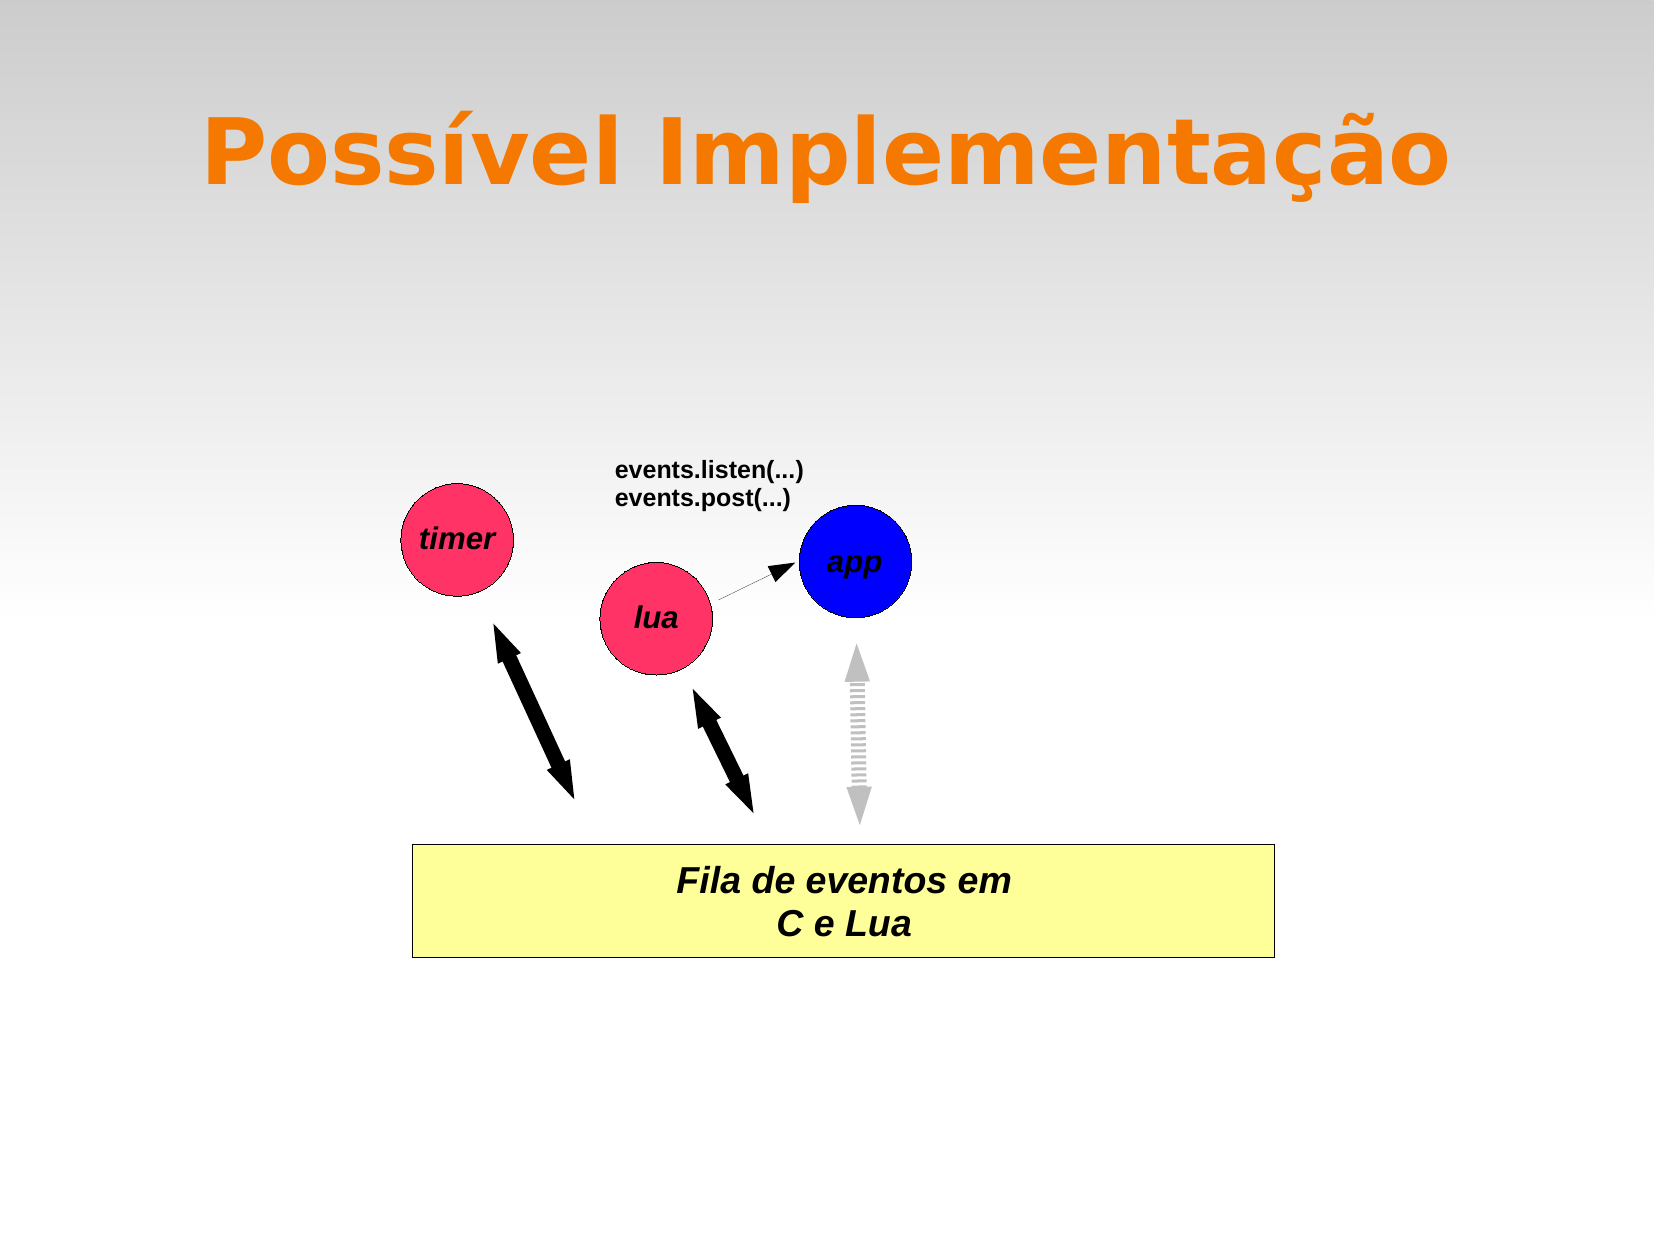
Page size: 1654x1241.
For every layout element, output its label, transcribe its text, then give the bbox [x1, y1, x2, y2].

text_box app [795, 536, 914, 587]
text_box [406, 564, 509, 597]
text_box [407, 483, 507, 513]
text_box Fila de eventos em C e Lua [656, 852, 1032, 952]
text_box timer [400, 513, 514, 564]
text_box [805, 587, 906, 618]
text_box [805, 505, 906, 536]
text_box events.listen(...) events.post(...) [600, 447, 826, 519]
title Possível Implementação [82, 49, 1571, 257]
text_box [412, 844, 1275, 958]
text_box [606, 562, 706, 592]
text_box lua [600, 592, 713, 643]
text_box [605, 643, 707, 676]
